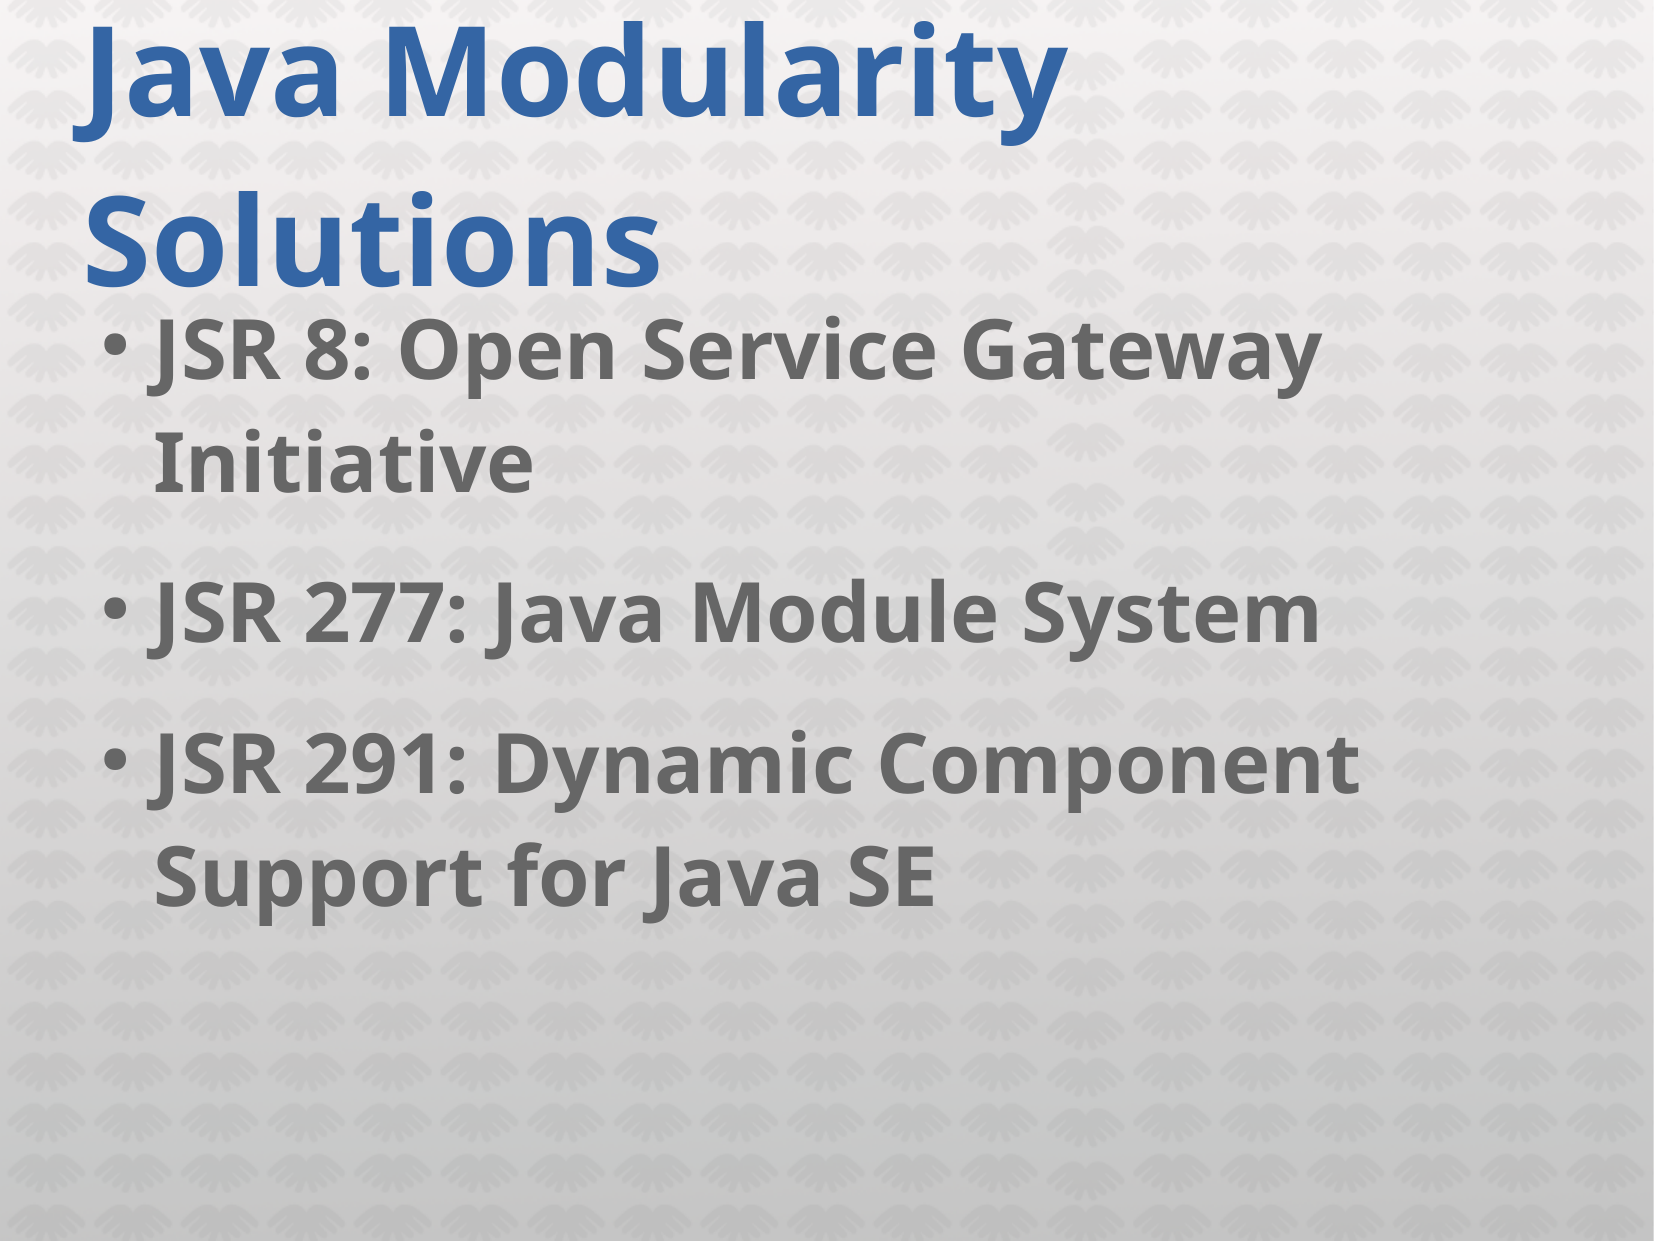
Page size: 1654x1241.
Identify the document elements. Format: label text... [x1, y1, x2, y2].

picture [0, 0, 1654, 1241]
title Java Modularity Solutions [82, 7, 1571, 299]
list JSR 8: Open Service Gateway Initiative JSR 277: Java Module System JSR 291: Dynamic Component Support for Java SE [82, 290, 1538, 1010]
